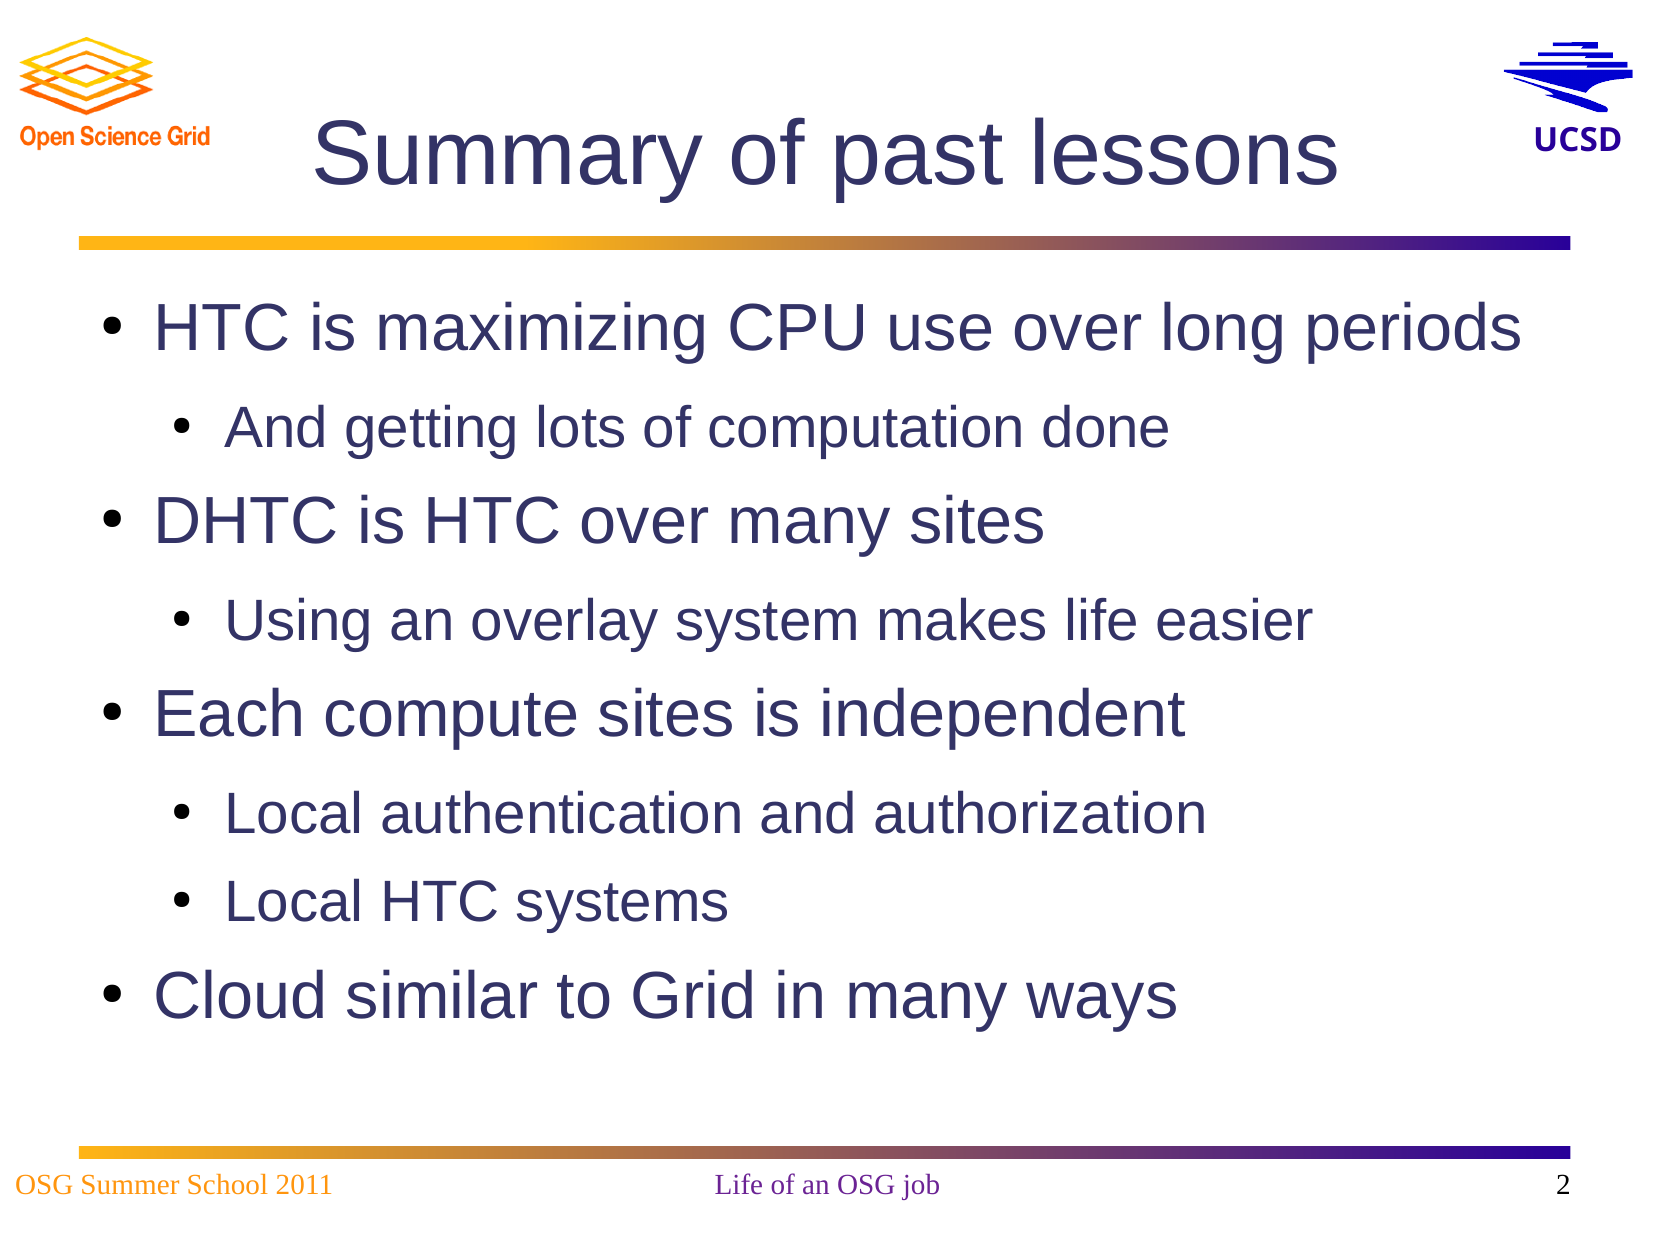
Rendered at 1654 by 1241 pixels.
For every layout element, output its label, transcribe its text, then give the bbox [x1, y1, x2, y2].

picture [0, 14, 229, 167]
picture [1495, 42, 1637, 118]
title Summary of past lessons [82, 49, 1571, 257]
list HTC is maximizing CPU use over long periods And getting lots of computation done DHTC is HTC over many sites Using an overlay system makes life easier Each compute sites is independent Local authentication and authorization Local HTC systems Cloud similar to Grid in many ways [82, 290, 1571, 1109]
